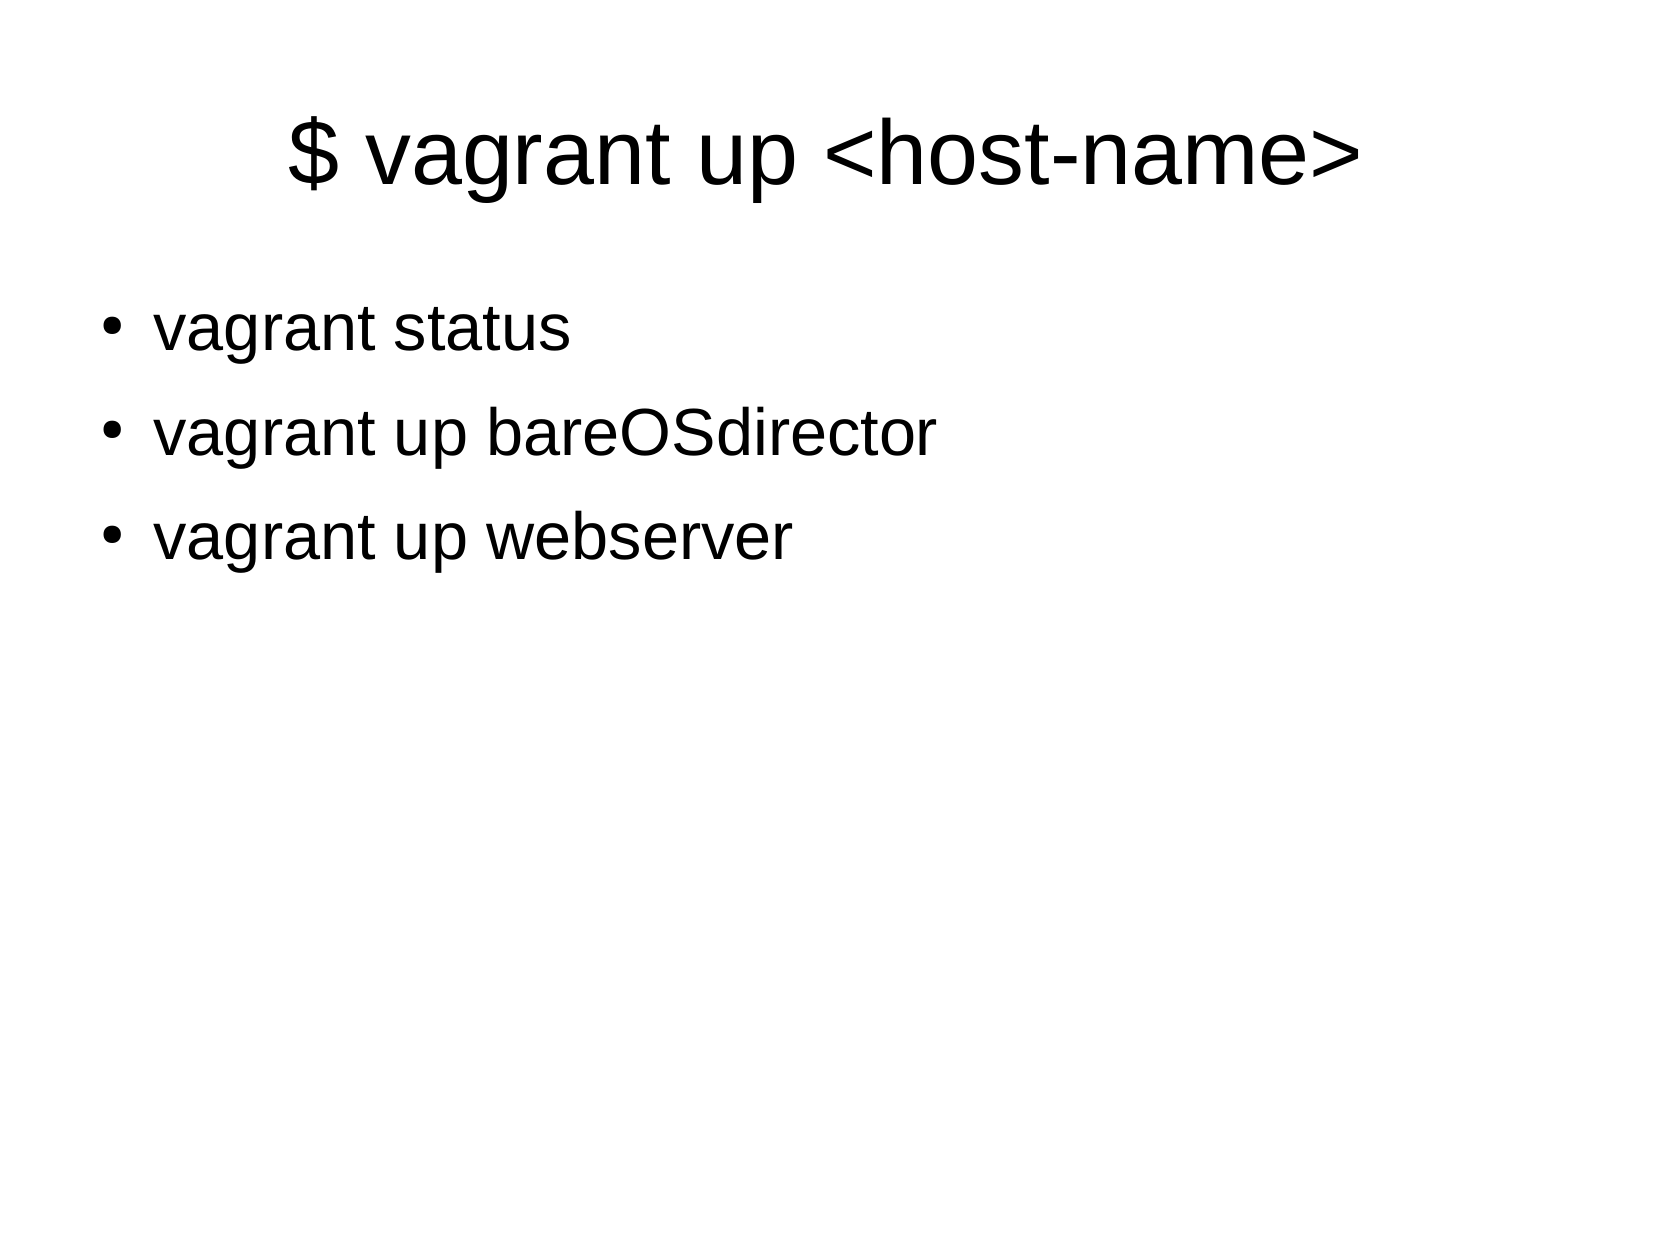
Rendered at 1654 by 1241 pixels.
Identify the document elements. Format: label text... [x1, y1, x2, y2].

title $ vagrant up <host-name> [82, 49, 1571, 257]
list vagrant status vagrant up bareOSdirector vagrant up webserver [82, 290, 1571, 1010]
